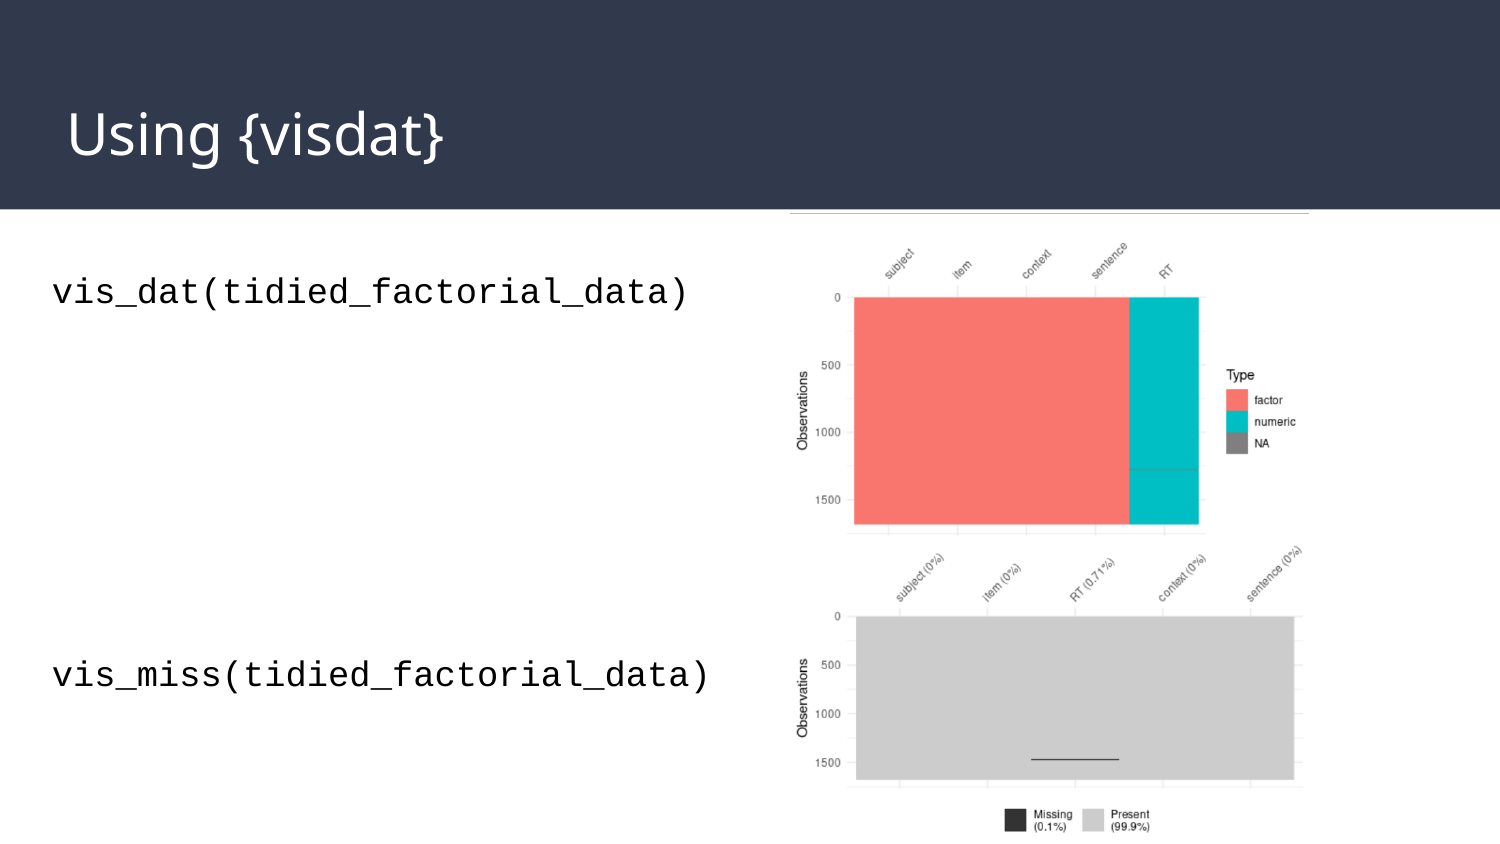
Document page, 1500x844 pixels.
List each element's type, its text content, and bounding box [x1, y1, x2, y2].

title Using {visdat} [51, 82, 1449, 185]
text_box vis_dat(tidied_factorial_data) vis_miss(tidied_factorial_data) [36, 253, 790, 802]
picture [790, 213, 1309, 844]
